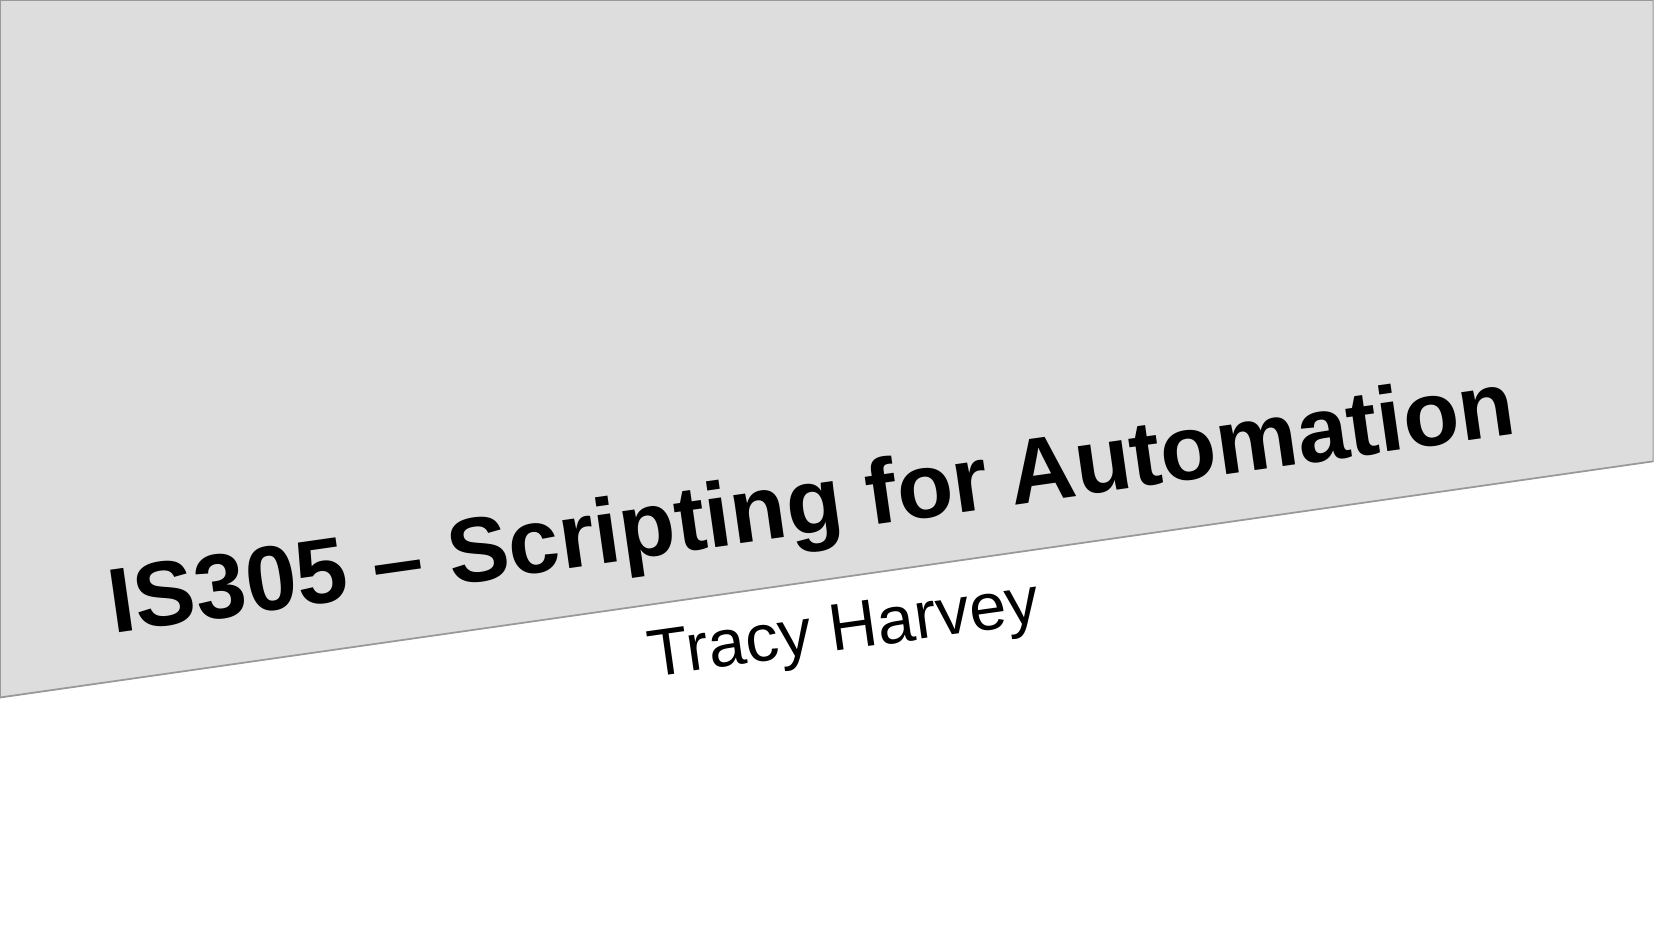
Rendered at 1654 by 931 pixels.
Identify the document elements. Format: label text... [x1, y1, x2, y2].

title IS305 – Scripting for Automation [62, 267, 1562, 737]
text_box Tracy Harvey [100, 478, 1546, 782]
